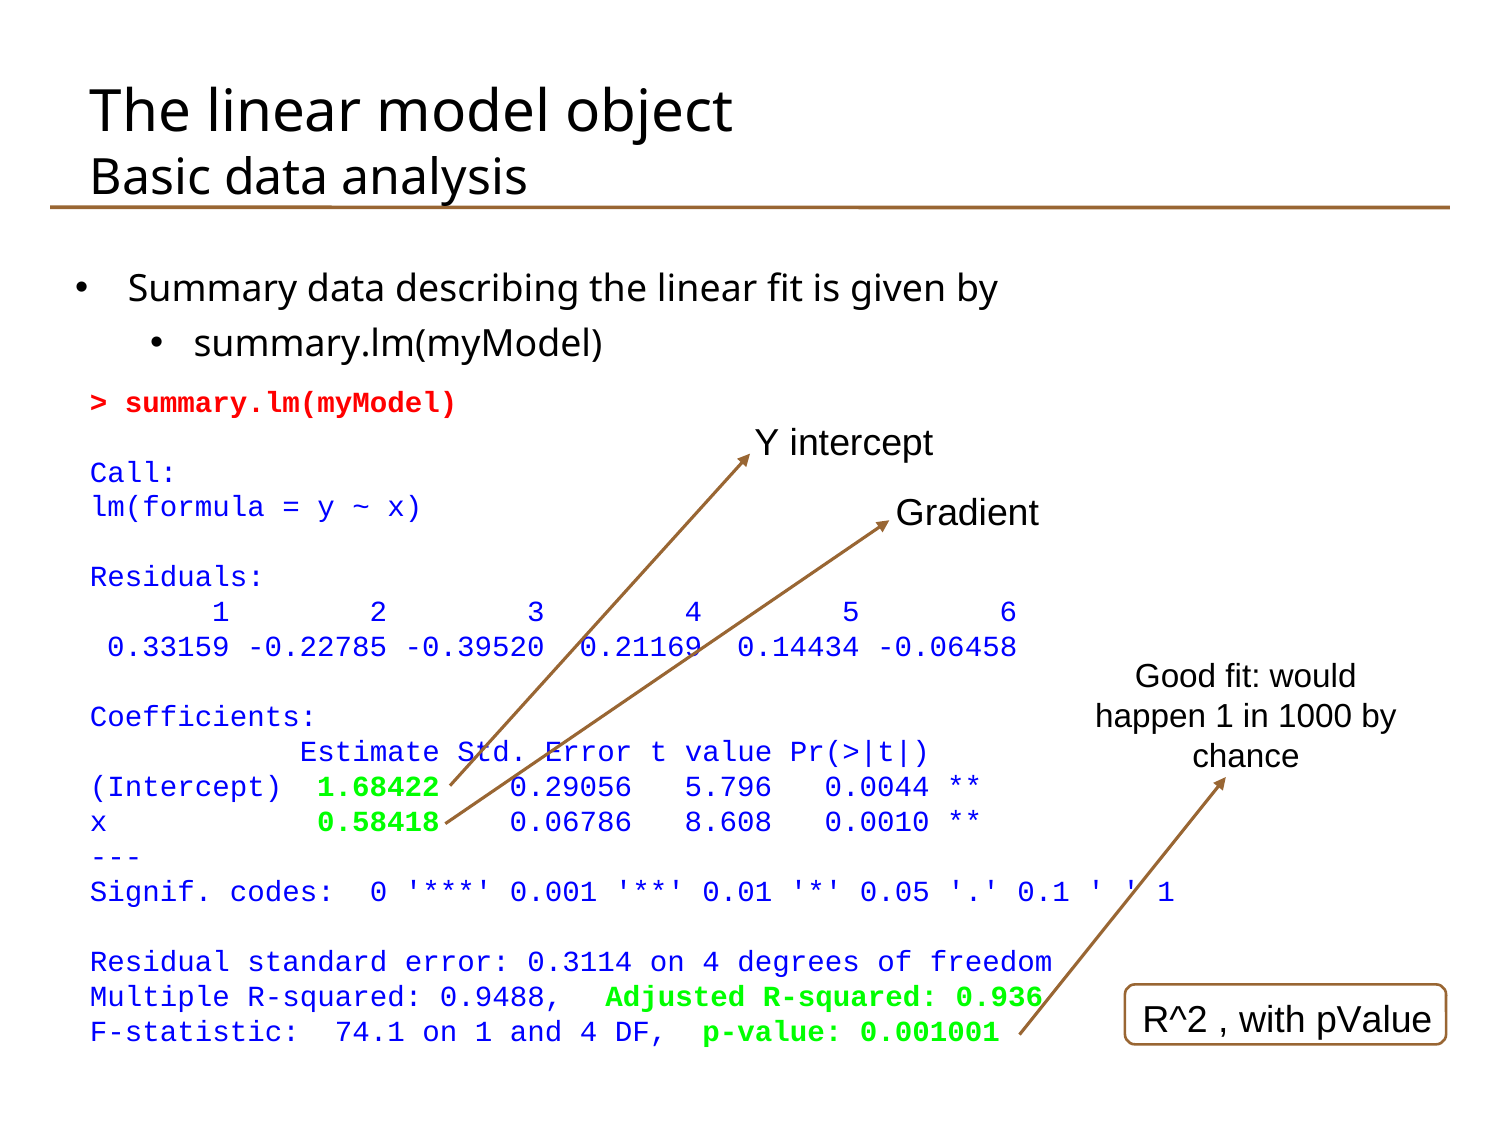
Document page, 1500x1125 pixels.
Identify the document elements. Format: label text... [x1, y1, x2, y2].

text_box > summary.lm(myModel) Call: lm(formula = y ~ x)‏ Residuals: 1 2 3 4 5 6 0.33159 -0.22785 -0.39520 0.21169 0.14434 -0.06458 Coefficients: Estimate Std. Error t value Pr(>|t|) (Intercept) 1.68422 0.29056 5.796 0.0044 ** x 0.58418 0.06786 8.608 0.0010 ** --- Signif. codes: 0 '***' 0.001 '**' 0.01 '*' 0.05 '.' 0.1 ' ' 1 Residual standard error: 0.3114 on 4 degrees of freedom Multiple R-squared: 0.9488, Adjusted R-squared: 0.936 F-statistic: 74.1 on 1 and 4 DF, p-value: 0.001001 [74, 375, 1208, 1055]
text_box The linear model object Basic data analysis [75, 44, 1425, 233]
text_box R^2 , with pValue [1124, 984, 1447, 1045]
text_box Good fit: would happen 1 in 1000 by chance [1071, 647, 1422, 785]
text_box Gradient [880, 480, 1055, 541]
text_box Summary data describing the linear fit is given by summary.lm(myModel) [75, 263, 1425, 984]
text_box Y intercept [739, 410, 950, 471]
